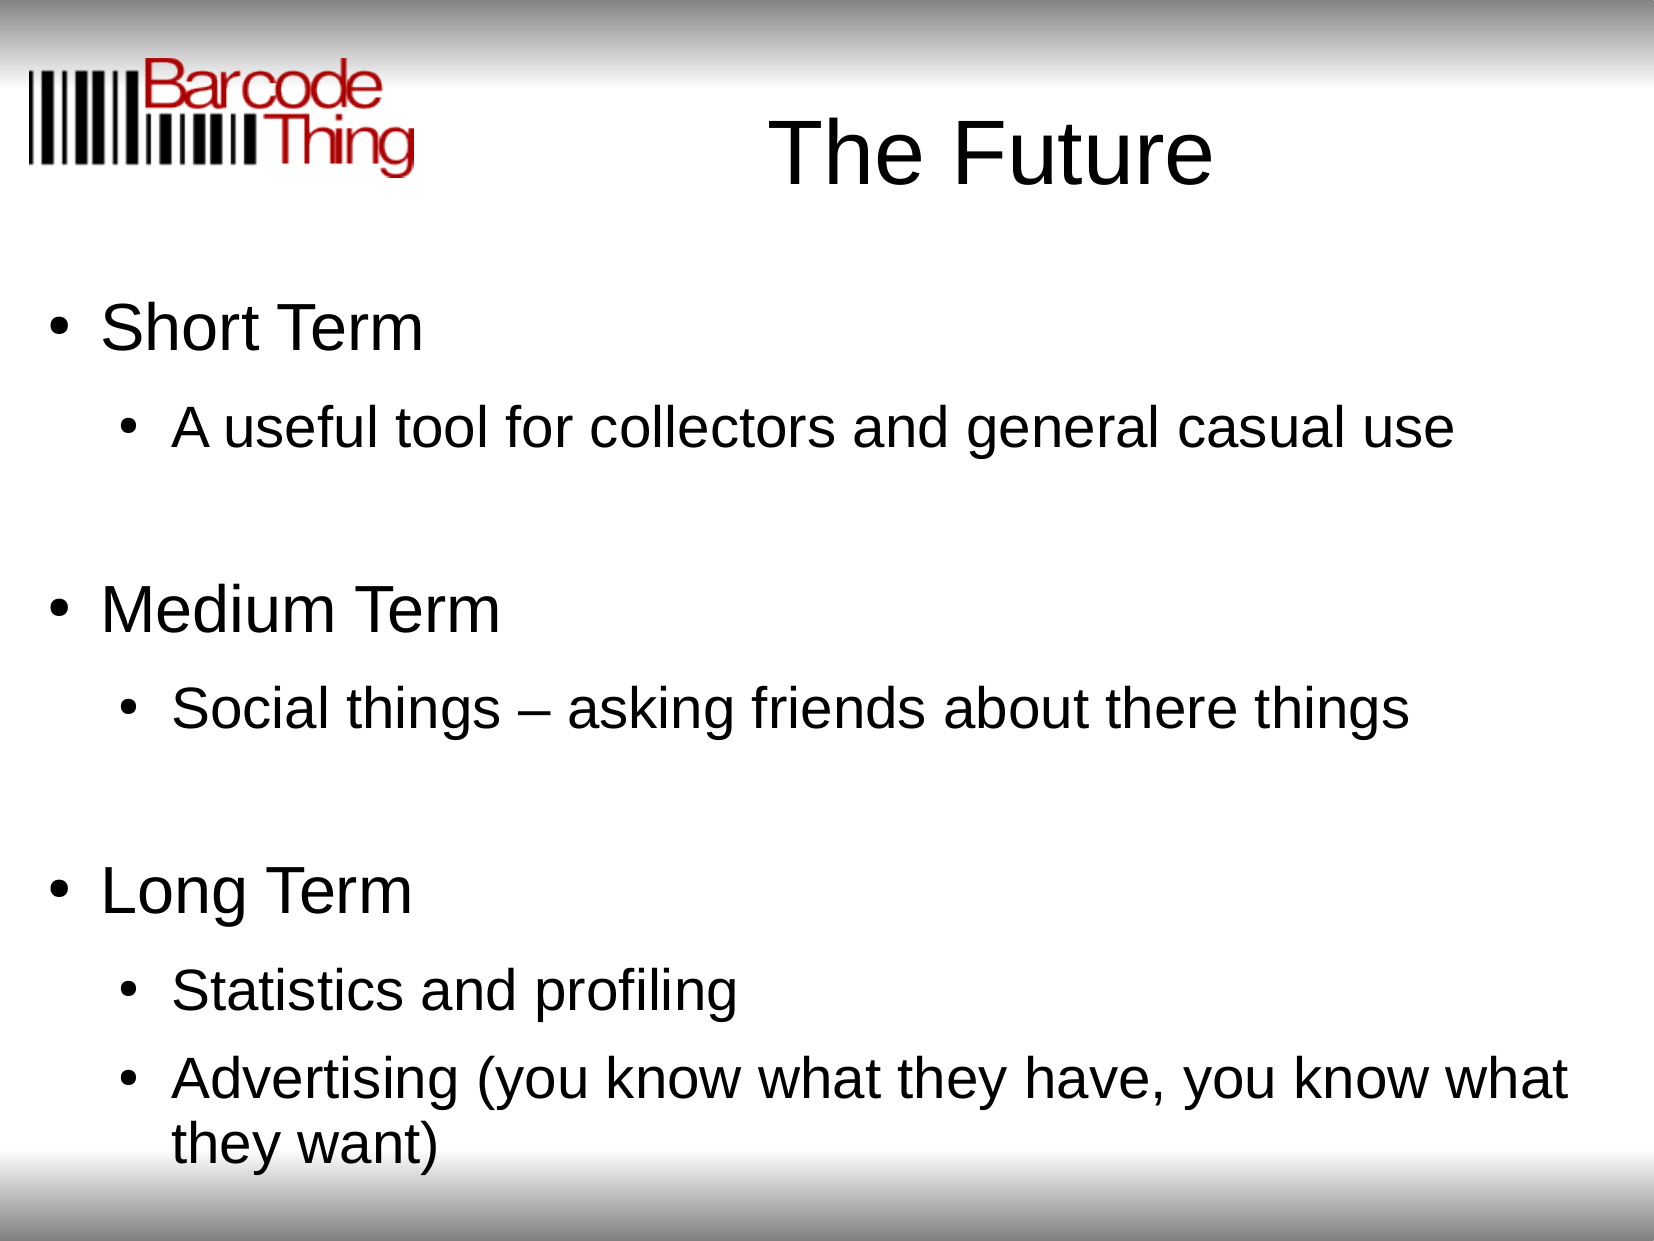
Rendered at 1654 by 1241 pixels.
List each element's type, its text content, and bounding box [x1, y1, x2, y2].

picture [29, 58, 413, 178]
title The Future [413, 49, 1571, 257]
list Short Term A useful tool for collectors and general casual use Medium Term Social things – asking friends about there things Long Term Statistics and profiling Advertising (you know what they have, you know what they want) [29, 290, 1625, 1211]
